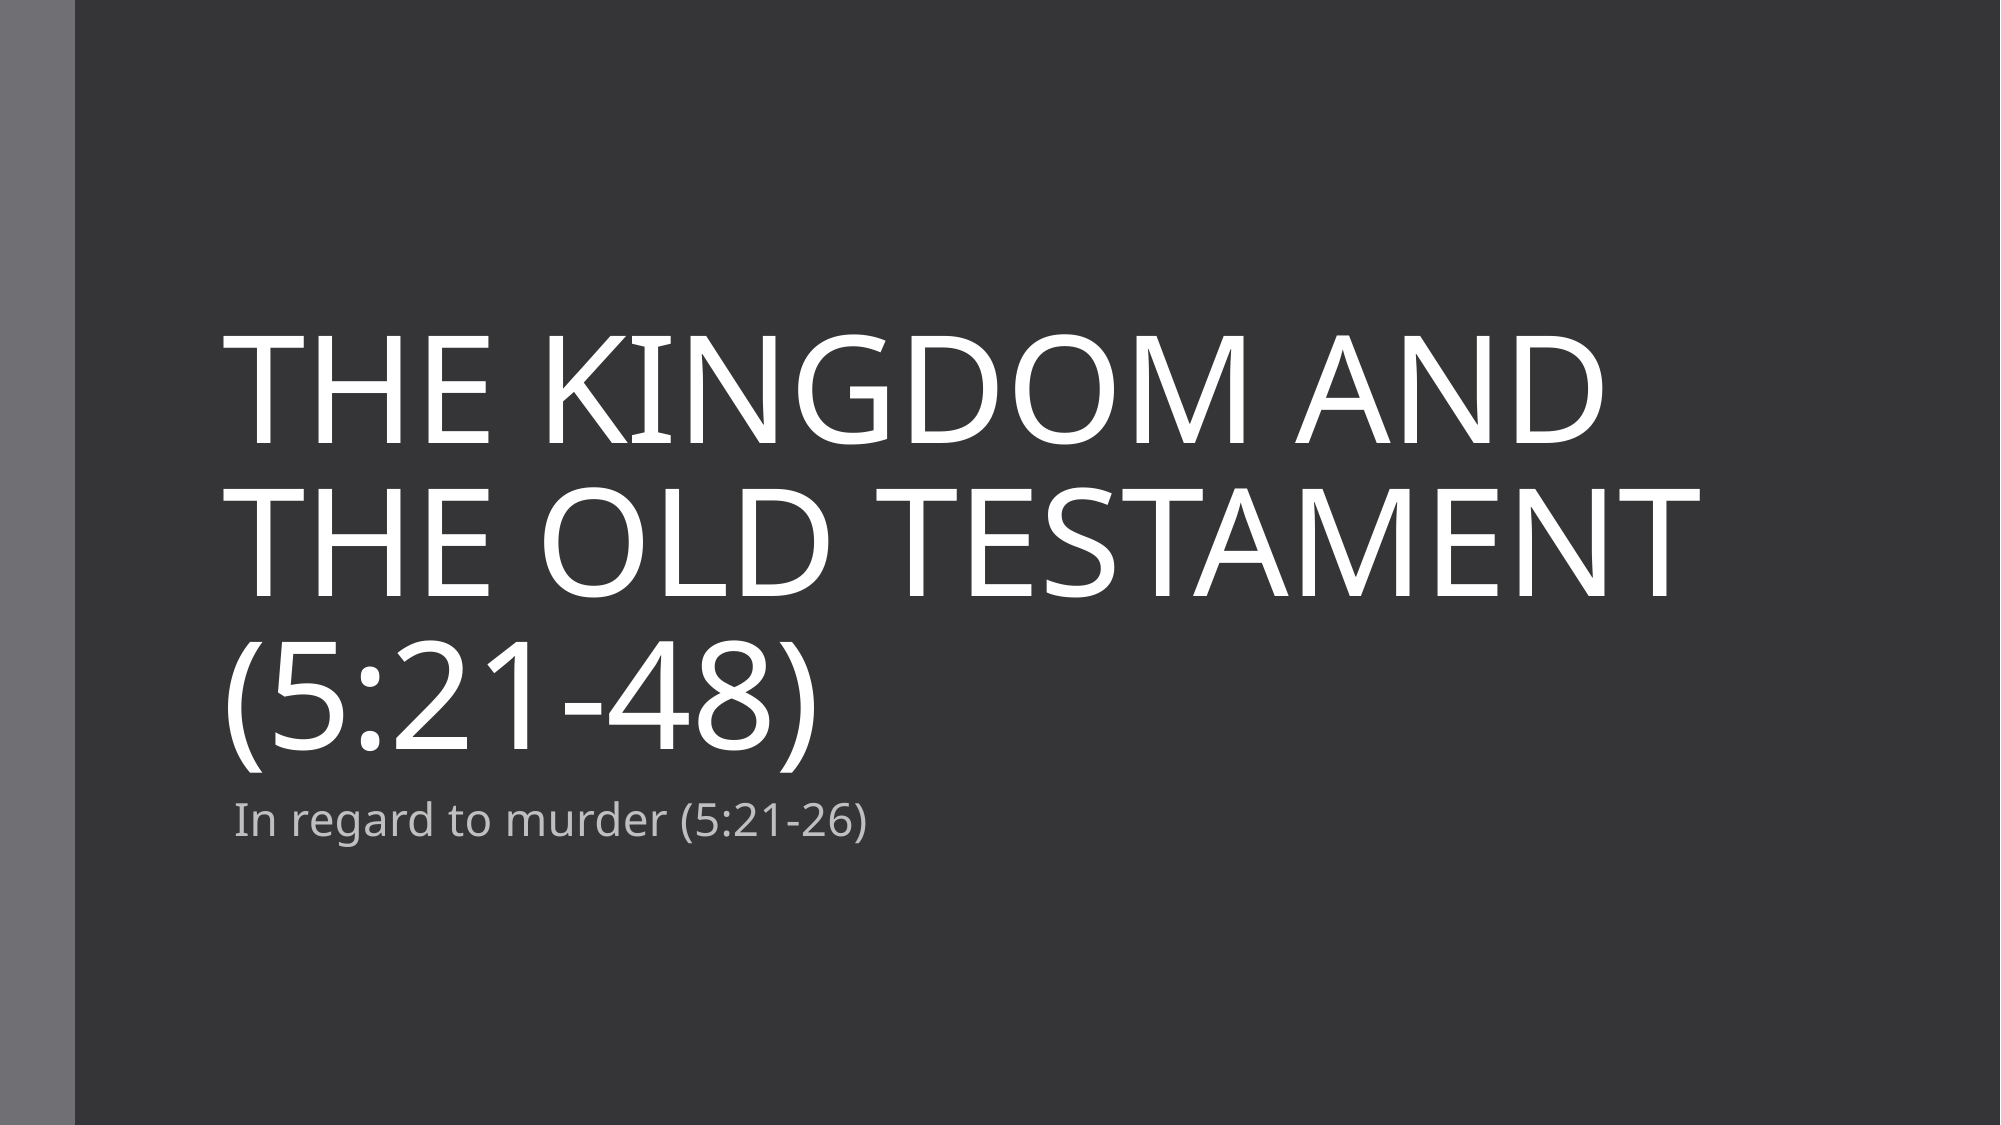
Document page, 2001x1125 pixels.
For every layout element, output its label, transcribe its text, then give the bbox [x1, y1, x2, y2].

subtitle In regard to murder (5:21-26) [206, 787, 1752, 1066]
title THE KINGDOM AND THE OLD TESTAMENT (5:21-48) [206, 124, 1752, 787]
